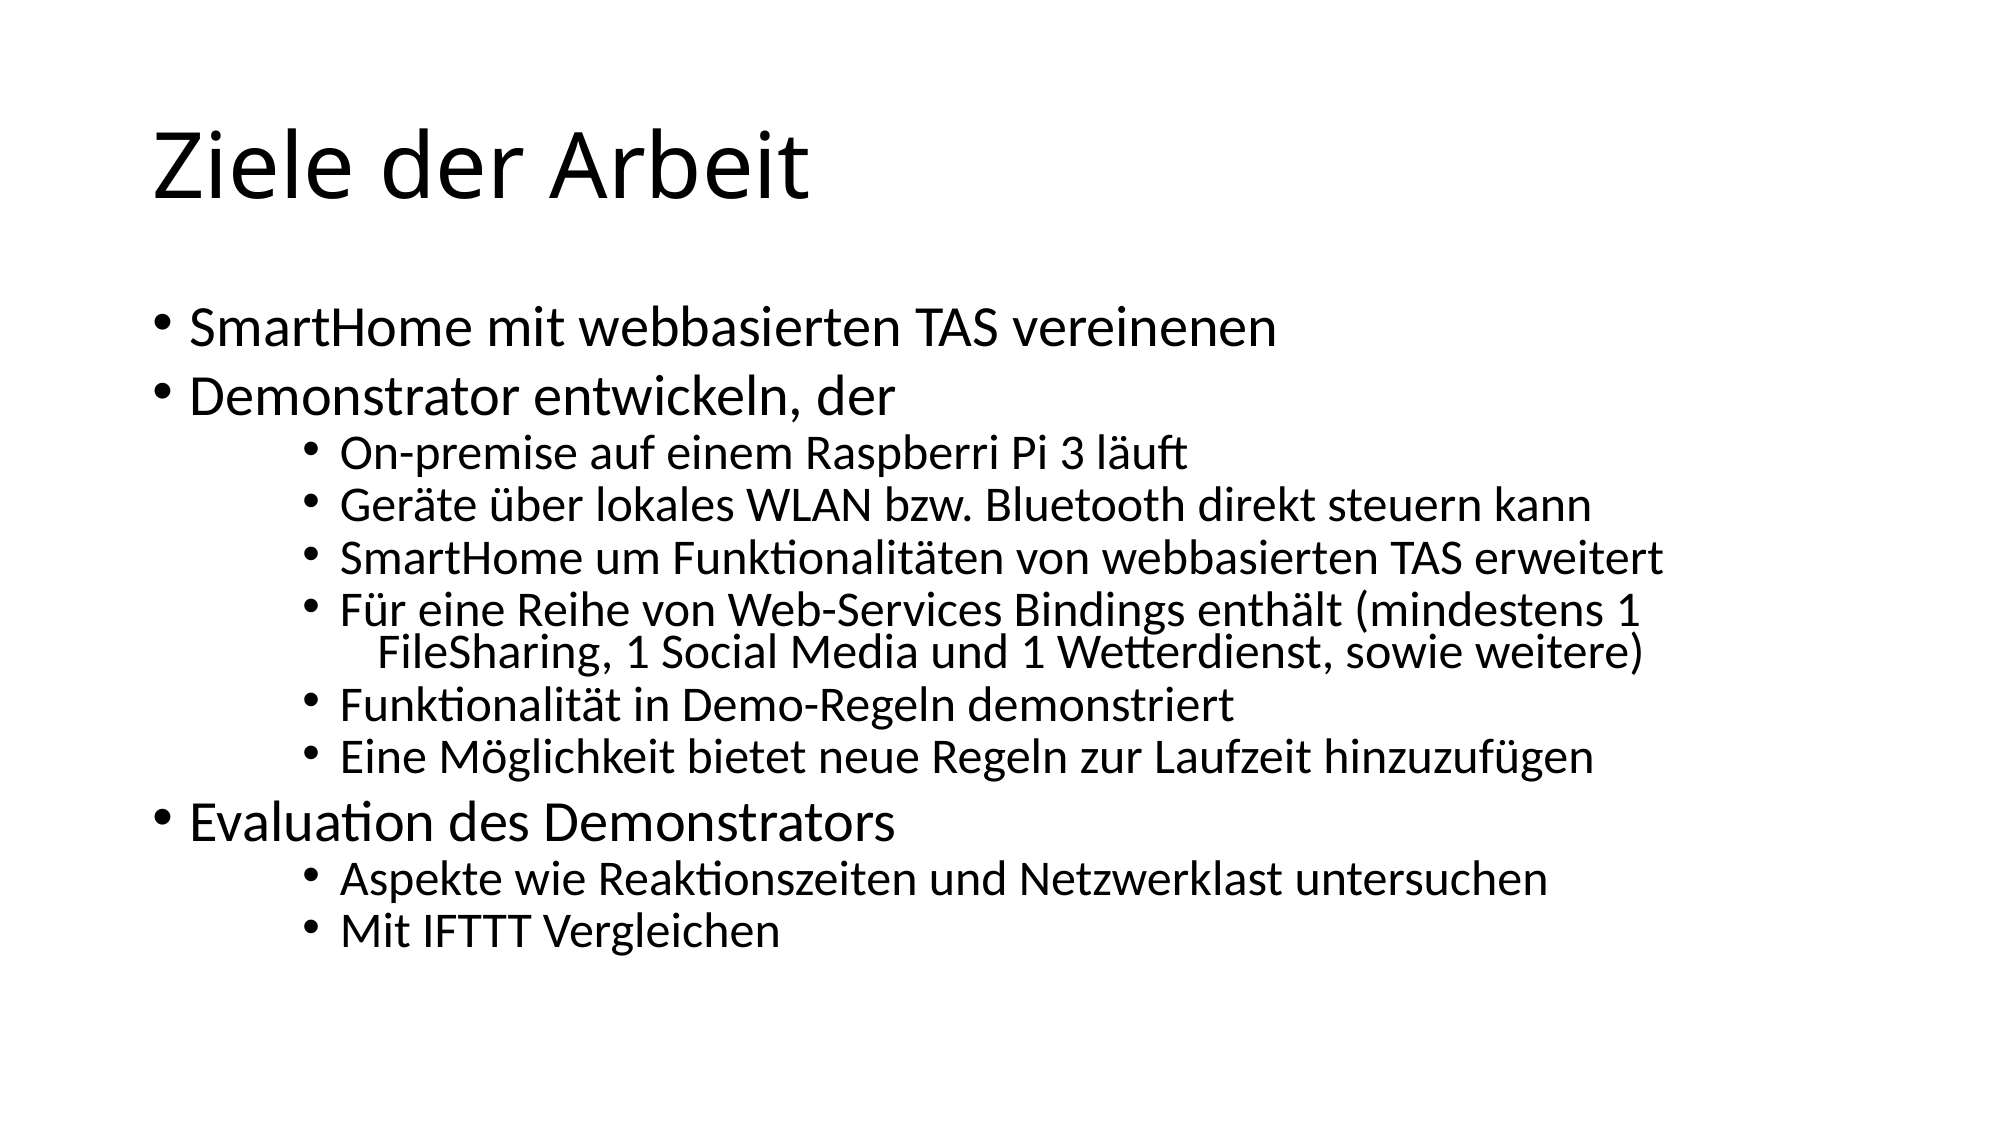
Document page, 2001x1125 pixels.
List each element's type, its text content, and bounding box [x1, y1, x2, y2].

list SmartHome mit webbasierten TAS vereinenen Demonstrator entwickeln, der On-premise auf einem Raspberri Pi 3 läuft Geräte über lokales WLAN bzw. Bluetooth direkt steuern kann SmartHome um Funktionalitäten von webbasierten TAS erweitert Für eine Reihe von Web-Services Bindings enthält (mindestens 1 FileSharing, 1 Social Media und 1 Wetterdienst, sowie weitere) Funktionalität in Demo-Regeln demonstriert Eine Möglichkeit bietet neue Regeln zur Laufzeit hinzuzufügen Evaluation des Demonstrators Aspekte wie Reaktionszeiten und Netzwerklast untersuchen Mit IFTTT Vergleichen [137, 299, 1863, 1014]
title Ziele der Arbeit [137, 59, 1863, 278]
